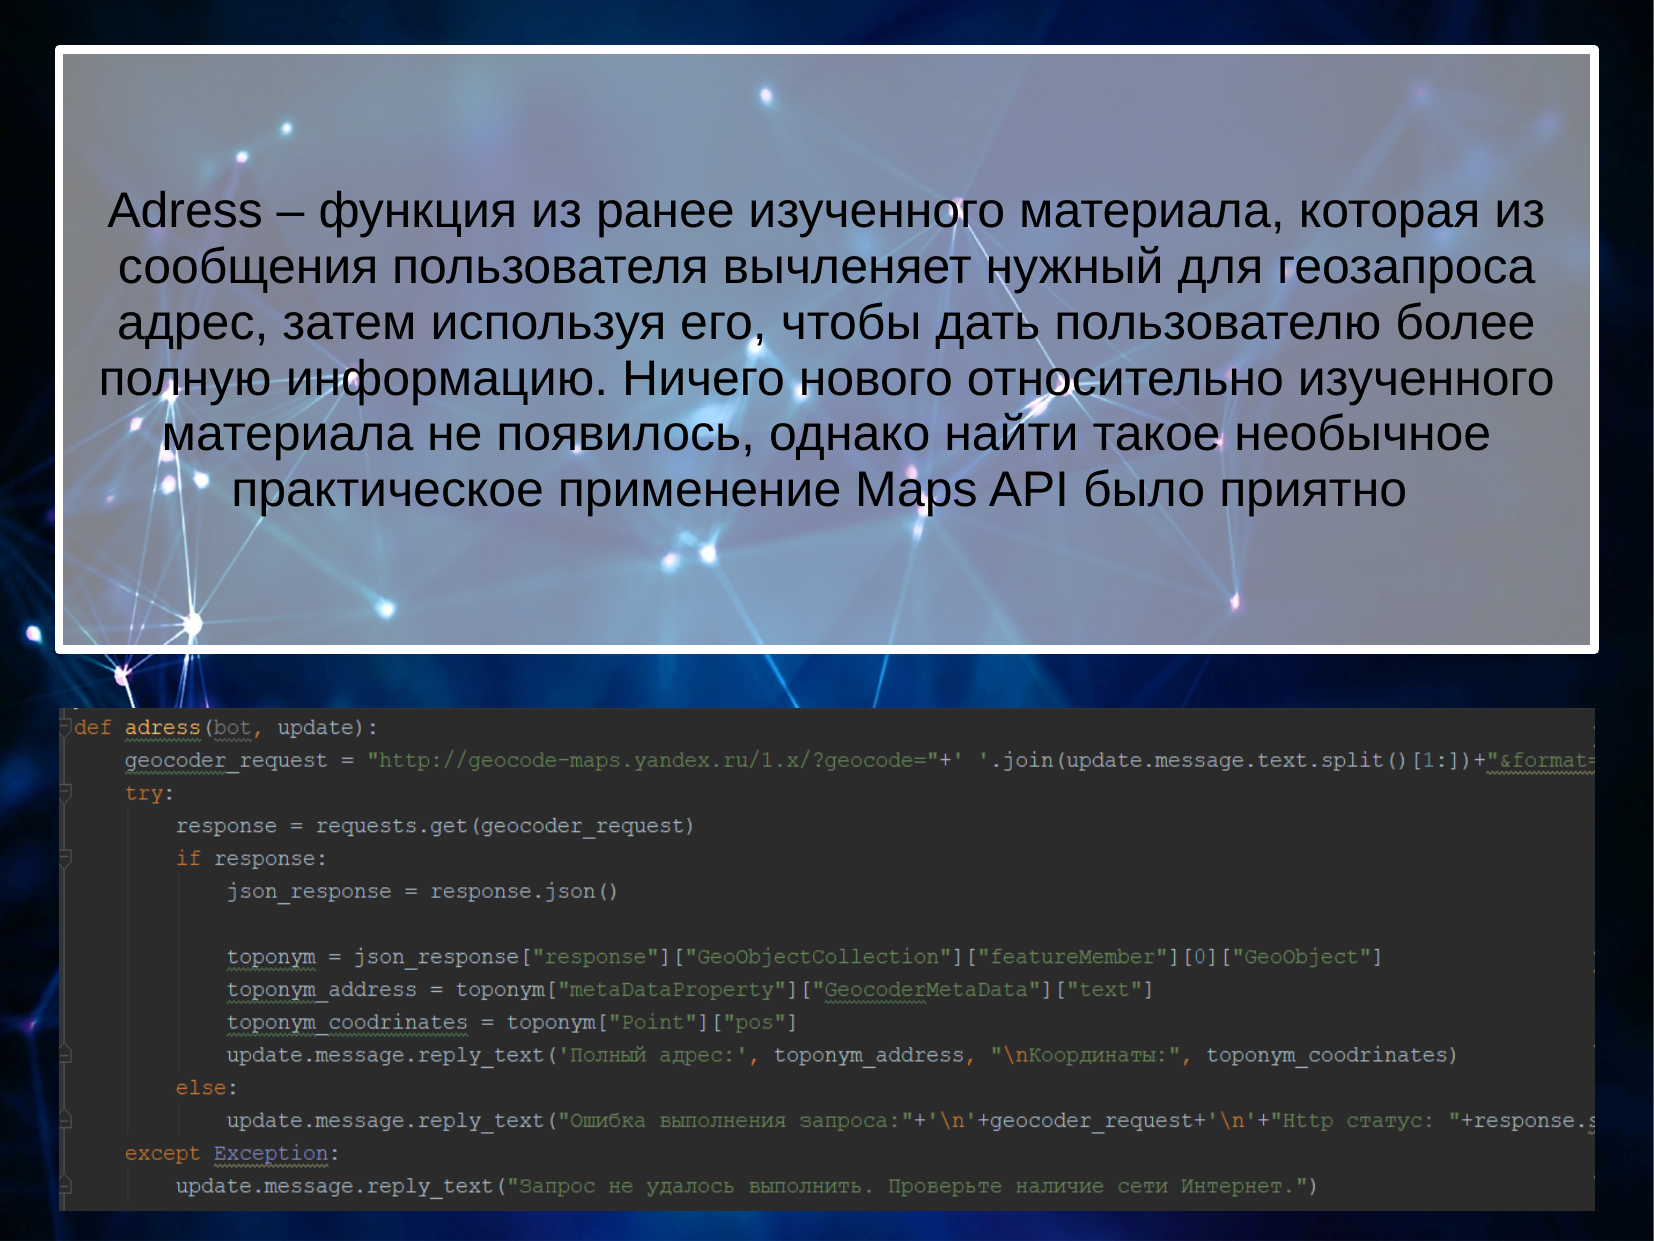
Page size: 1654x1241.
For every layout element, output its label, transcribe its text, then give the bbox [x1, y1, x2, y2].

picture [0, 0, 1654, 1241]
title Adress – функция из ранее изученного материала, которая из сообщения пользователя вычленяет нужный для геозапроса адрес, затем используя его, чтобы дать пользователю более полную информацию. Ничего нового относительно изученного материала не появилось, однако найти такое необычное практическое применение Maps API было приятно [59, 49, 1595, 650]
